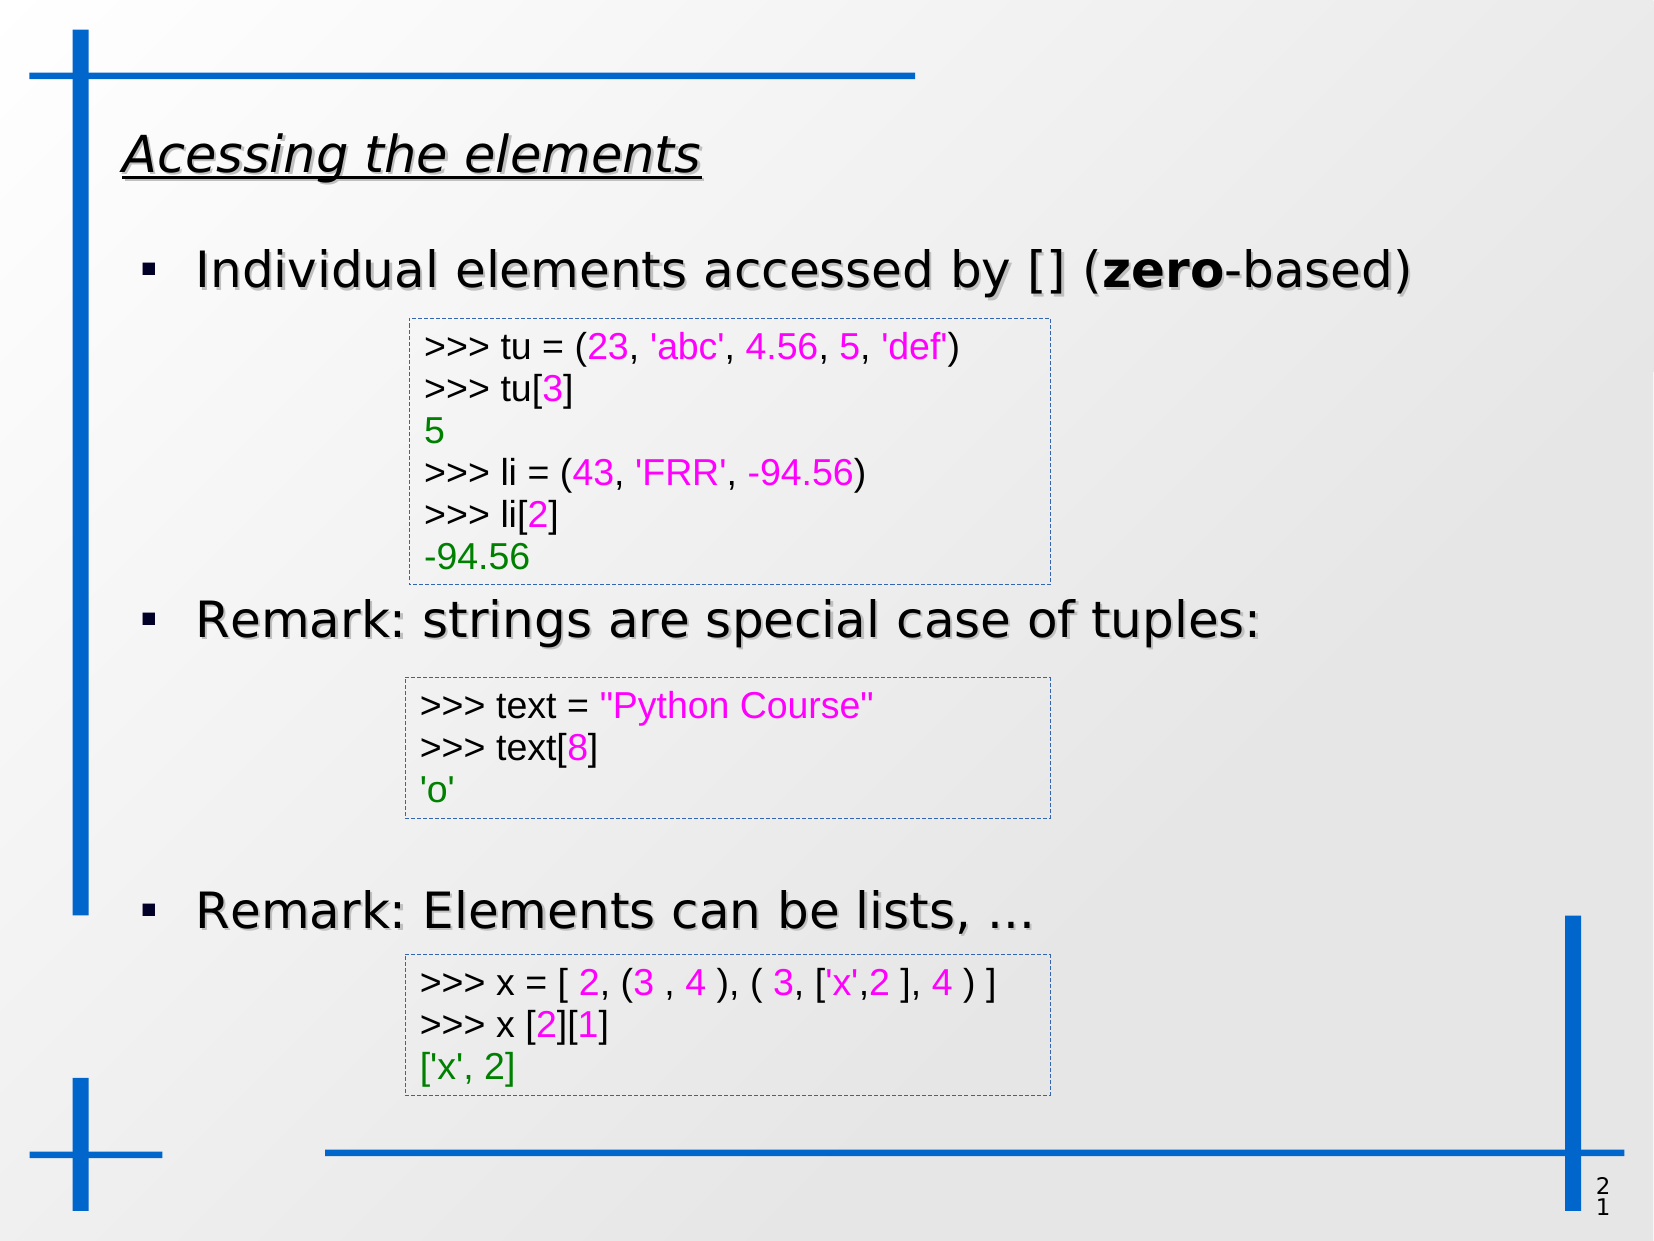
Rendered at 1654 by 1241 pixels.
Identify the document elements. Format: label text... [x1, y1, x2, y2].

list Individual elements accessed by [] (zero-based) Remark: strings are special case of tuples: Remark: Elements can be lists, ... [124, 241, 1526, 1133]
text_box >>> x = [ 2, (3 , 4 ), ( 3, ['x',2 ], 4 ) ] >>> x [2][1] ['x', 2] [405, 954, 1051, 1096]
title Acessing the elements [122, 91, 1524, 219]
text_box >>> text = "Python Course" >>> text[8] 'o' [405, 677, 1051, 819]
text_box >>> tu = (23, 'abc', 4.56, 5, 'def') >>> tu[3] 5 >>> li = (43, 'FRR', -94.56) >>> li[2] -94.56 [409, 318, 1051, 585]
